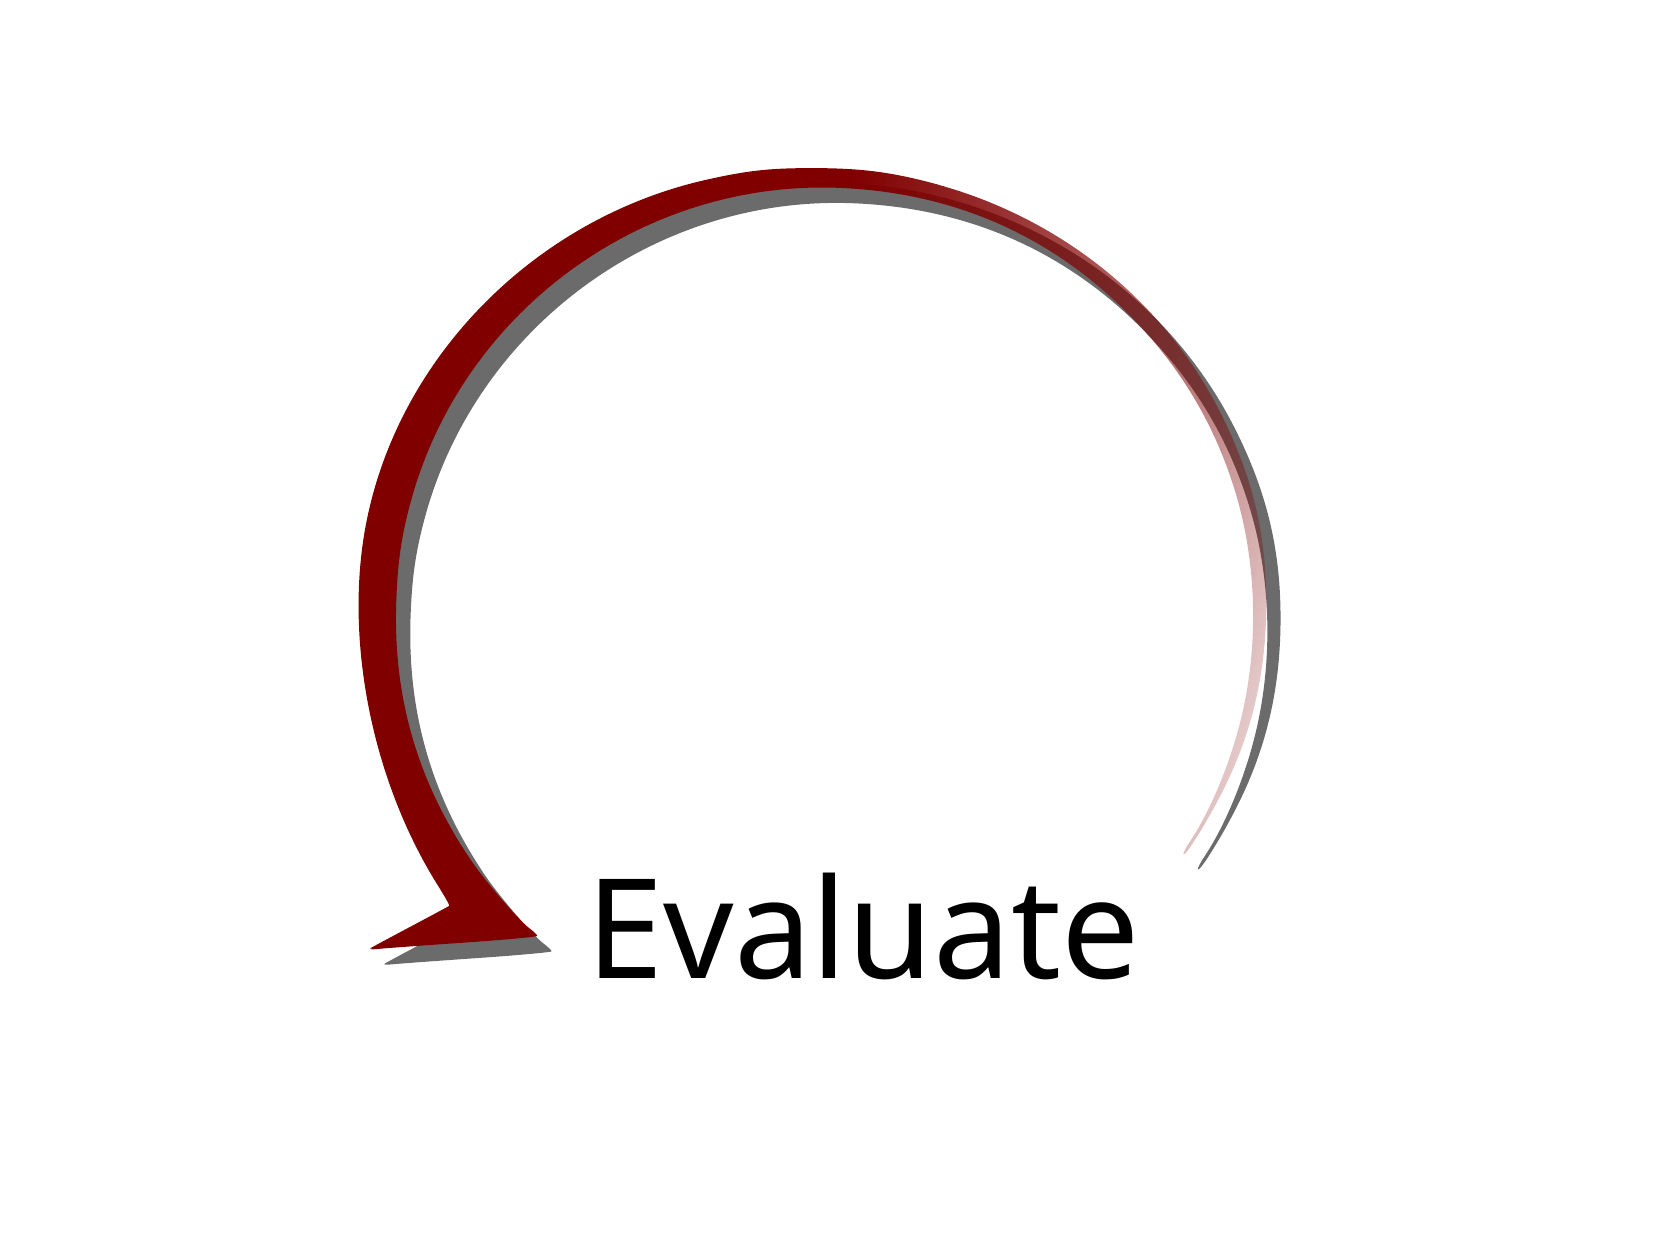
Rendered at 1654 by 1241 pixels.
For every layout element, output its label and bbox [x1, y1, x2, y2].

picture [349, 158, 1291, 991]
